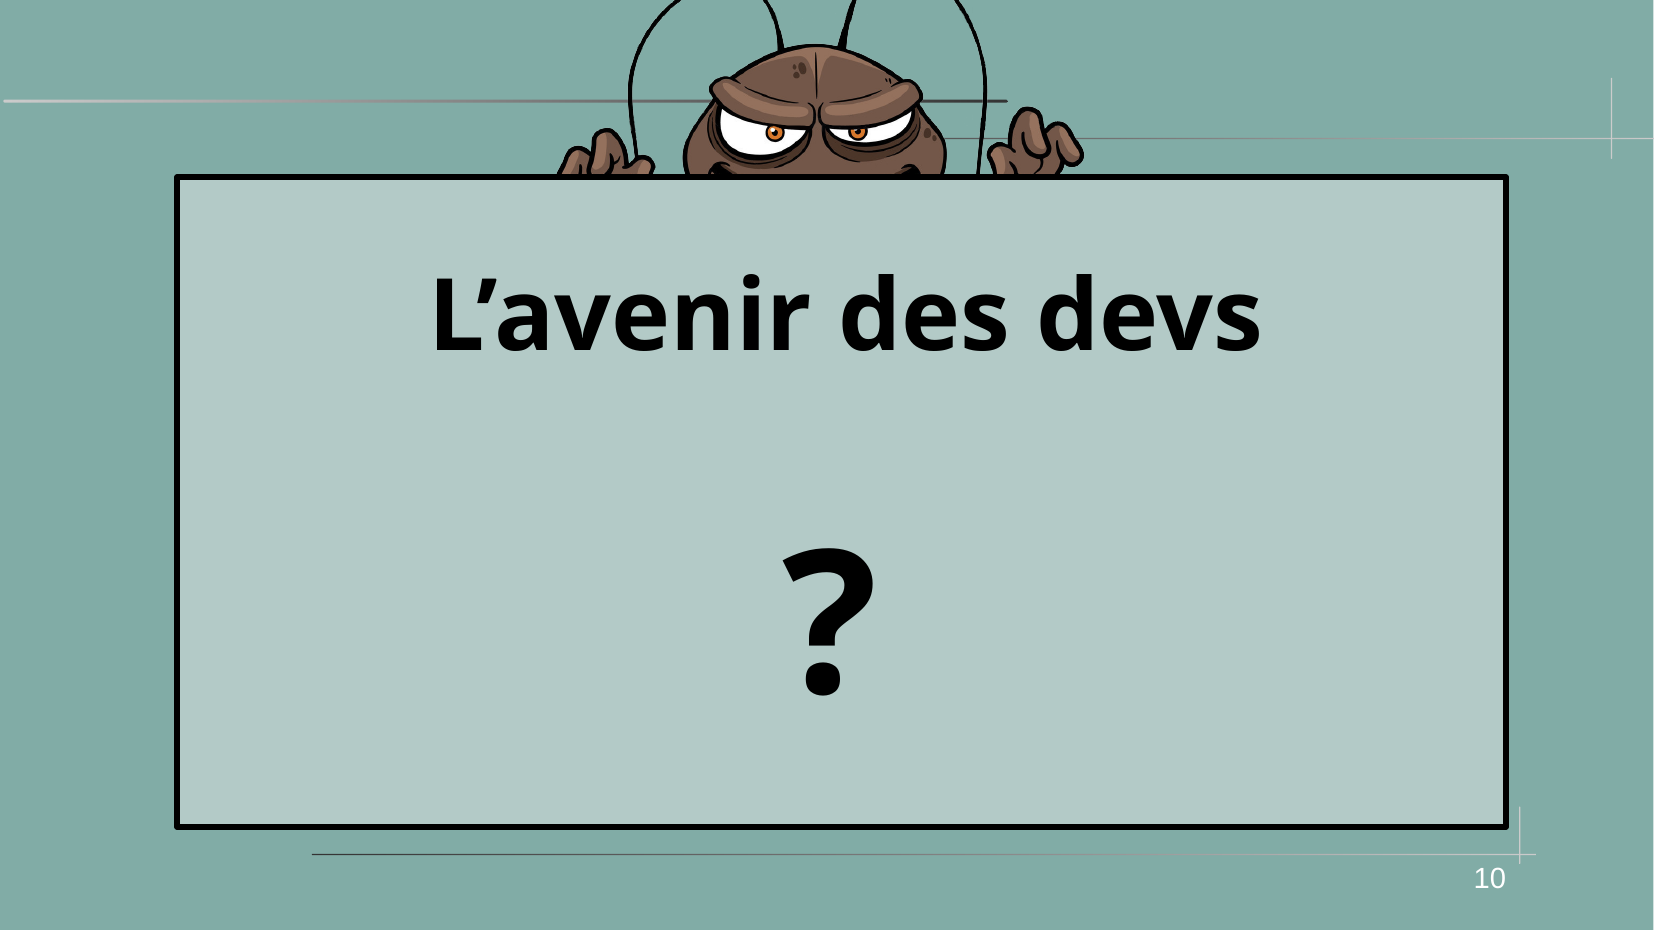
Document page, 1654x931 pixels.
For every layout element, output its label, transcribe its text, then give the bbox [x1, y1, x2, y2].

text_box ? [767, 472, 1004, 709]
text_box L’avenir des devs [413, 236, 1595, 361]
text_box [177, 177, 1506, 827]
picture [546, 0, 1093, 177]
